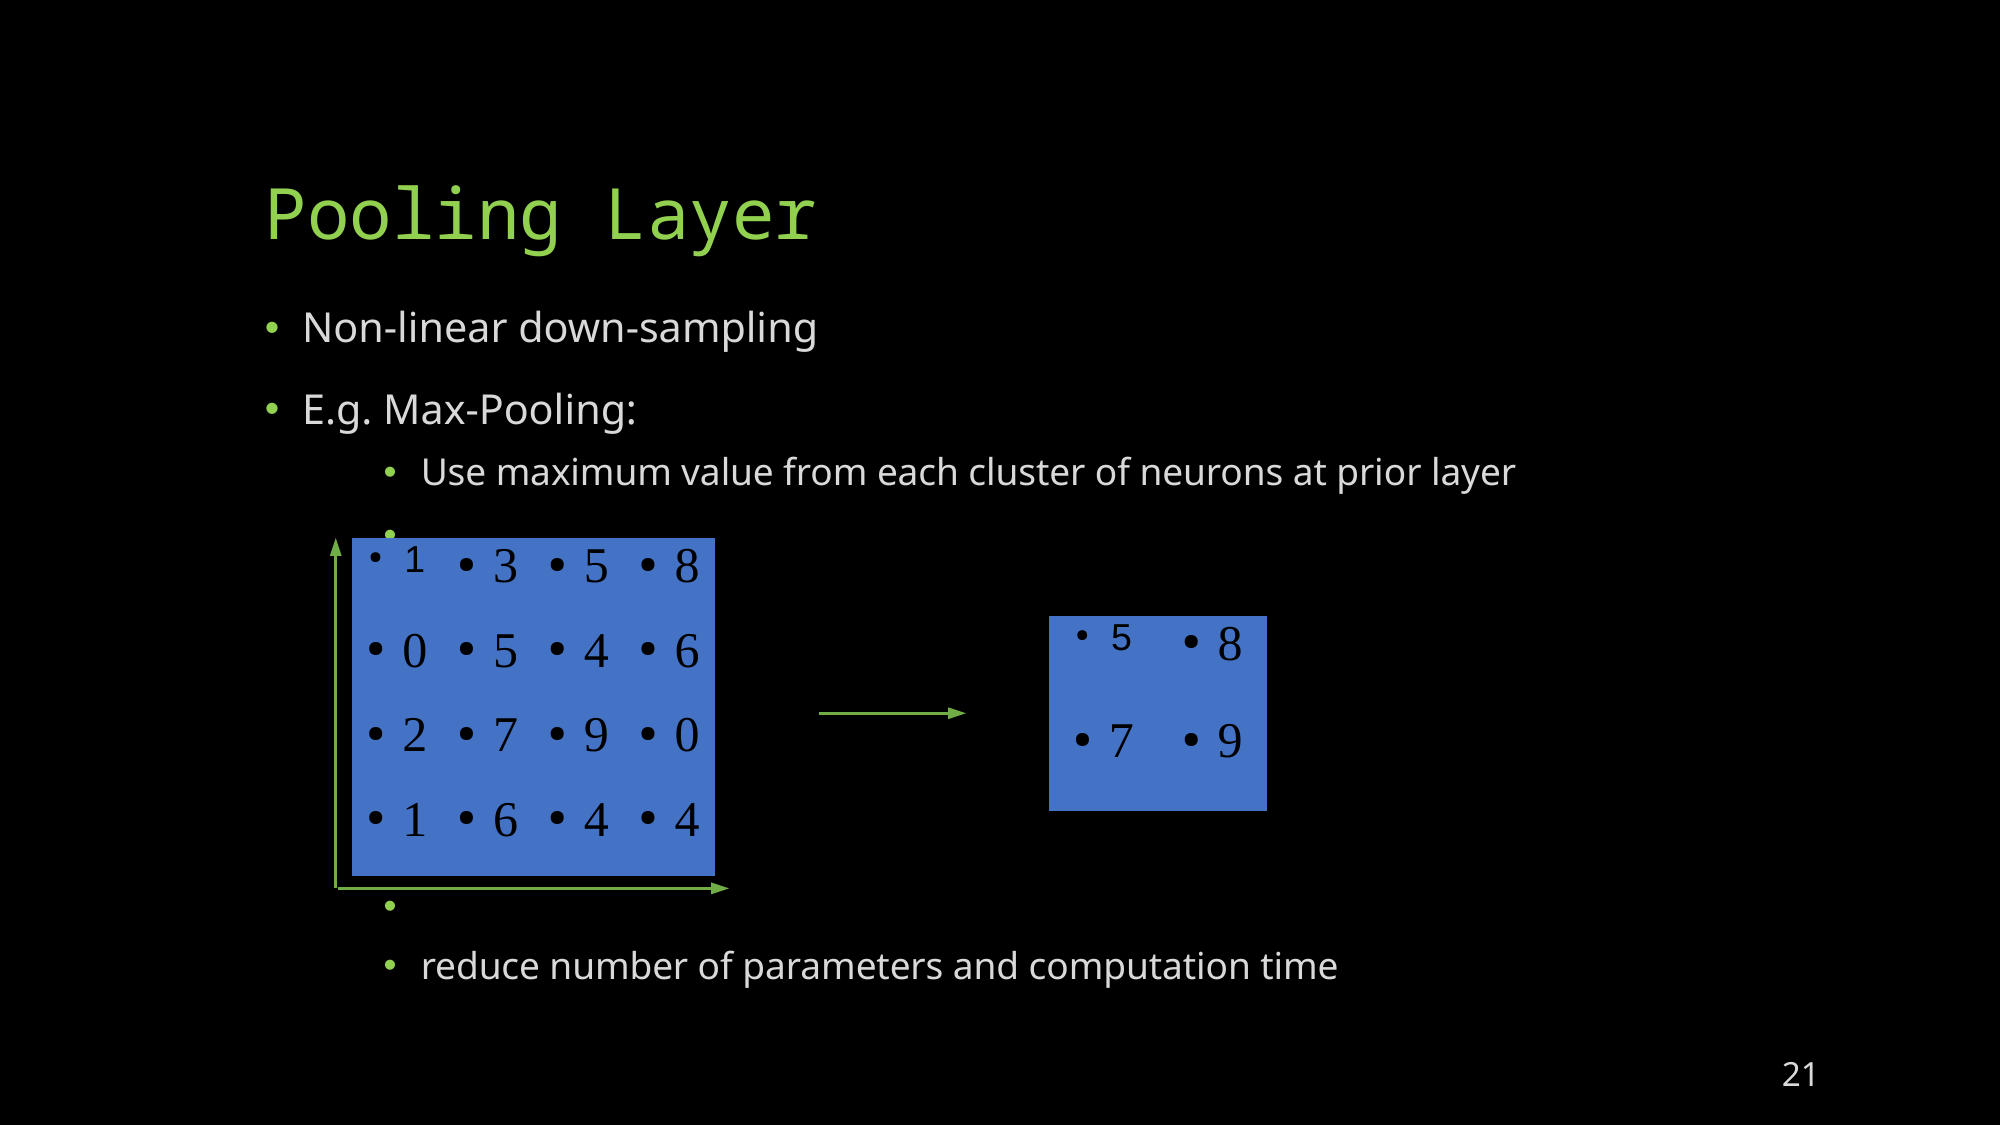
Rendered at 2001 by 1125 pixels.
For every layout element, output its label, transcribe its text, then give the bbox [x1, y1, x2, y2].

table_cell 5 [442, 623, 533, 707]
table_cell 1 [352, 792, 442, 876]
table_cell 2 [352, 707, 442, 792]
table_header 1 [352, 538, 442, 623]
table_cell 6 [624, 623, 715, 707]
text_box [1766, 1046, 1905, 1089]
table_cell 4 [533, 623, 624, 707]
table_cell 0 [352, 623, 442, 707]
table_cell 9 [533, 707, 624, 792]
table_header 5 [1049, 616, 1158, 713]
table_header 3 [442, 538, 533, 623]
title Pooling Layer [249, 75, 1750, 263]
table_cell 7 [442, 707, 533, 792]
table_cell 4 [624, 792, 715, 876]
table_cell 7 [1049, 713, 1158, 811]
table_header 5 [533, 538, 624, 623]
table_header 8 [624, 538, 715, 623]
table_cell 4 [533, 792, 624, 876]
table_header 8 [1158, 616, 1267, 713]
list Non-linear down-sampling E.g. Max-Pooling: Use maximum value from each cluster of neurons at prior layer reduce number of parameters and computation time [249, 299, 1849, 1000]
table_cell 0 [624, 707, 715, 792]
table_cell 9 [1158, 713, 1267, 811]
table_cell 6 [442, 792, 533, 876]
